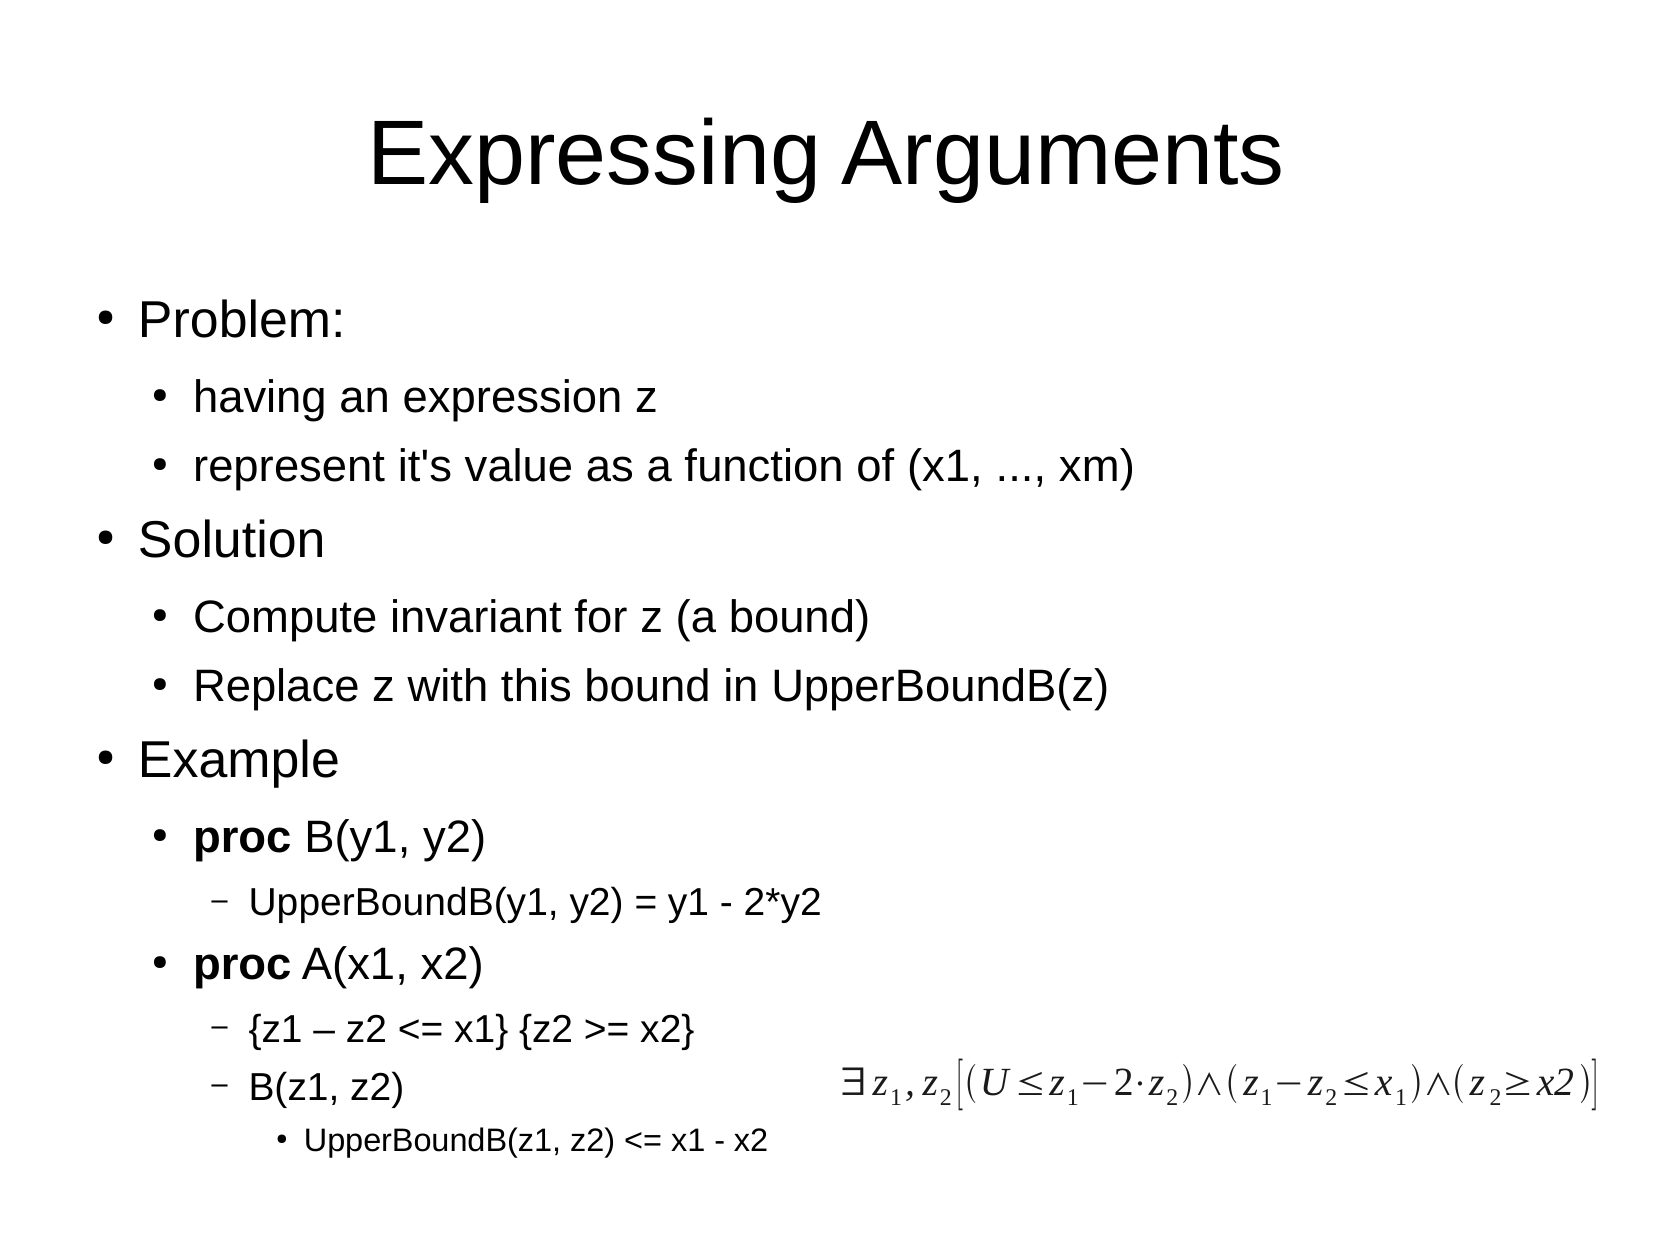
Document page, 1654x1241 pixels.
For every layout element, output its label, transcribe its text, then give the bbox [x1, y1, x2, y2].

list Problem: having an expression z represent it's value as a function of (x1, ..., xm) Solution Compute invariant for z (a bound) Replace z with this bound in UpperBoundB(z) Example proc B(y1, y2) UpperBoundB(y1, y2) = y1 - 2*y2 proc A(x1, x2) {z1 – z2 <= x1} {z2 >= x2} B(z1, z2) UpperBoundB(z1, z2) <= x1 - x2 [82, 290, 1571, 1163]
title Expressing Arguments [82, 56, 1571, 250]
chart [830, 1057, 1609, 1114]
